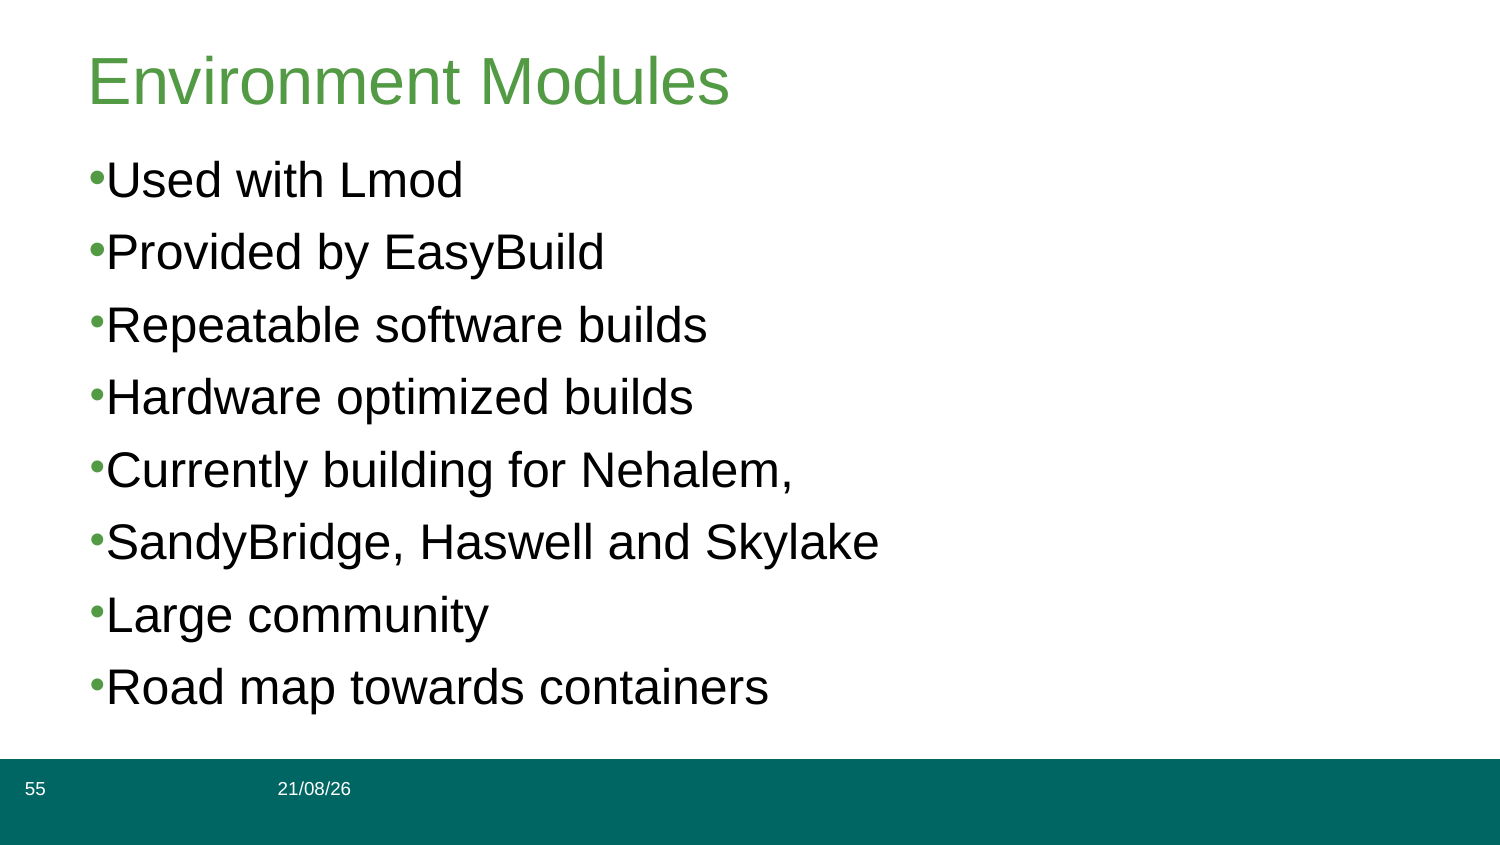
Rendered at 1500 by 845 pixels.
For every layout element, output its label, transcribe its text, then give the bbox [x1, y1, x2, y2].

list Used with Lmod Provided by EasyBuild Repeatable software builds Hardware optimized builds Currently building for Nehalem, SandyBridge, Haswell and Skylake Large community Road map towards containers [88, 147, 1036, 715]
text_box 19/03/19 [277, 776, 553, 799]
text_box <number> [24, 776, 76, 799]
title Environment Modules [87, 37, 1426, 132]
